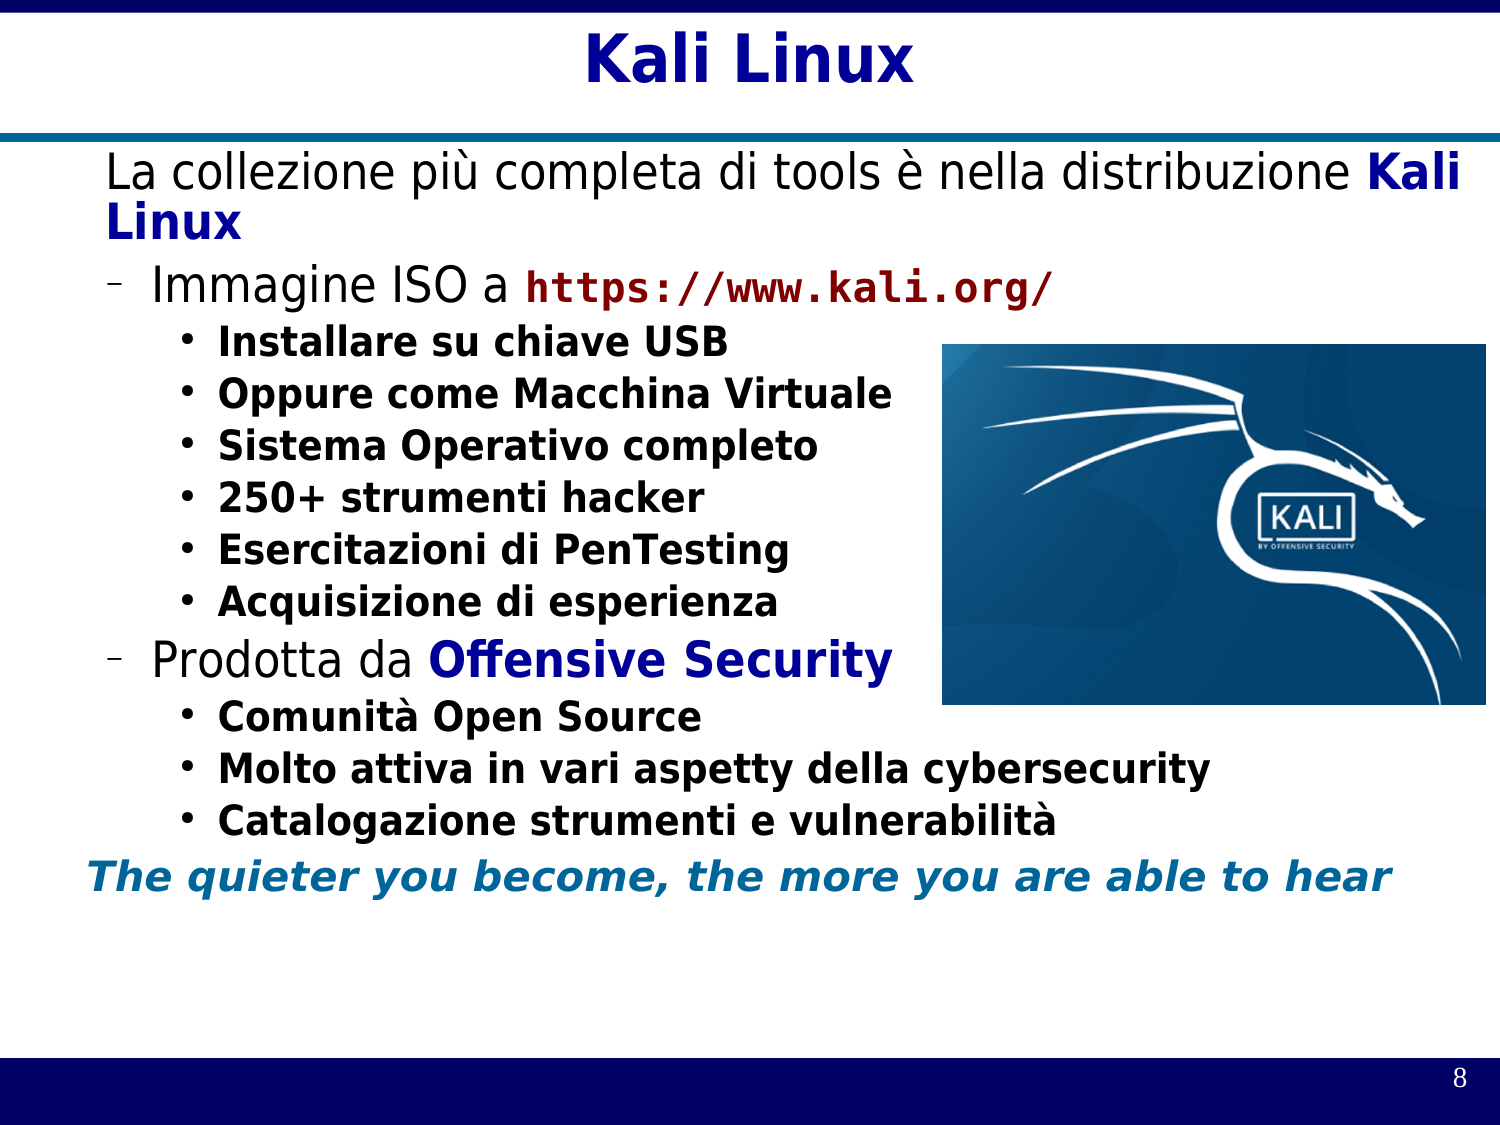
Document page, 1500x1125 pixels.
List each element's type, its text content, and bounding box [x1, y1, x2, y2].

picture [942, 344, 1486, 706]
title Kali Linux [30, 0, 1471, 126]
list La collezione più completa di tools è nella distribuzione Kali Linux Immagine ISO a https://www.kali.org/ Installare su chiave USB Oppure come Macchina Virtuale Sistema Operativo completo 250+ strumenti hacker Esercitazioni di PenTesting Acquisizione di esperienza Prodotta da Offensive Security Comunità Open Source Molto attiva in vari aspetty della cybersecurity Catalogazione strumenti e vulnerabilità The quieter you become, the more you are able to hear [30, 149, 1471, 1021]
